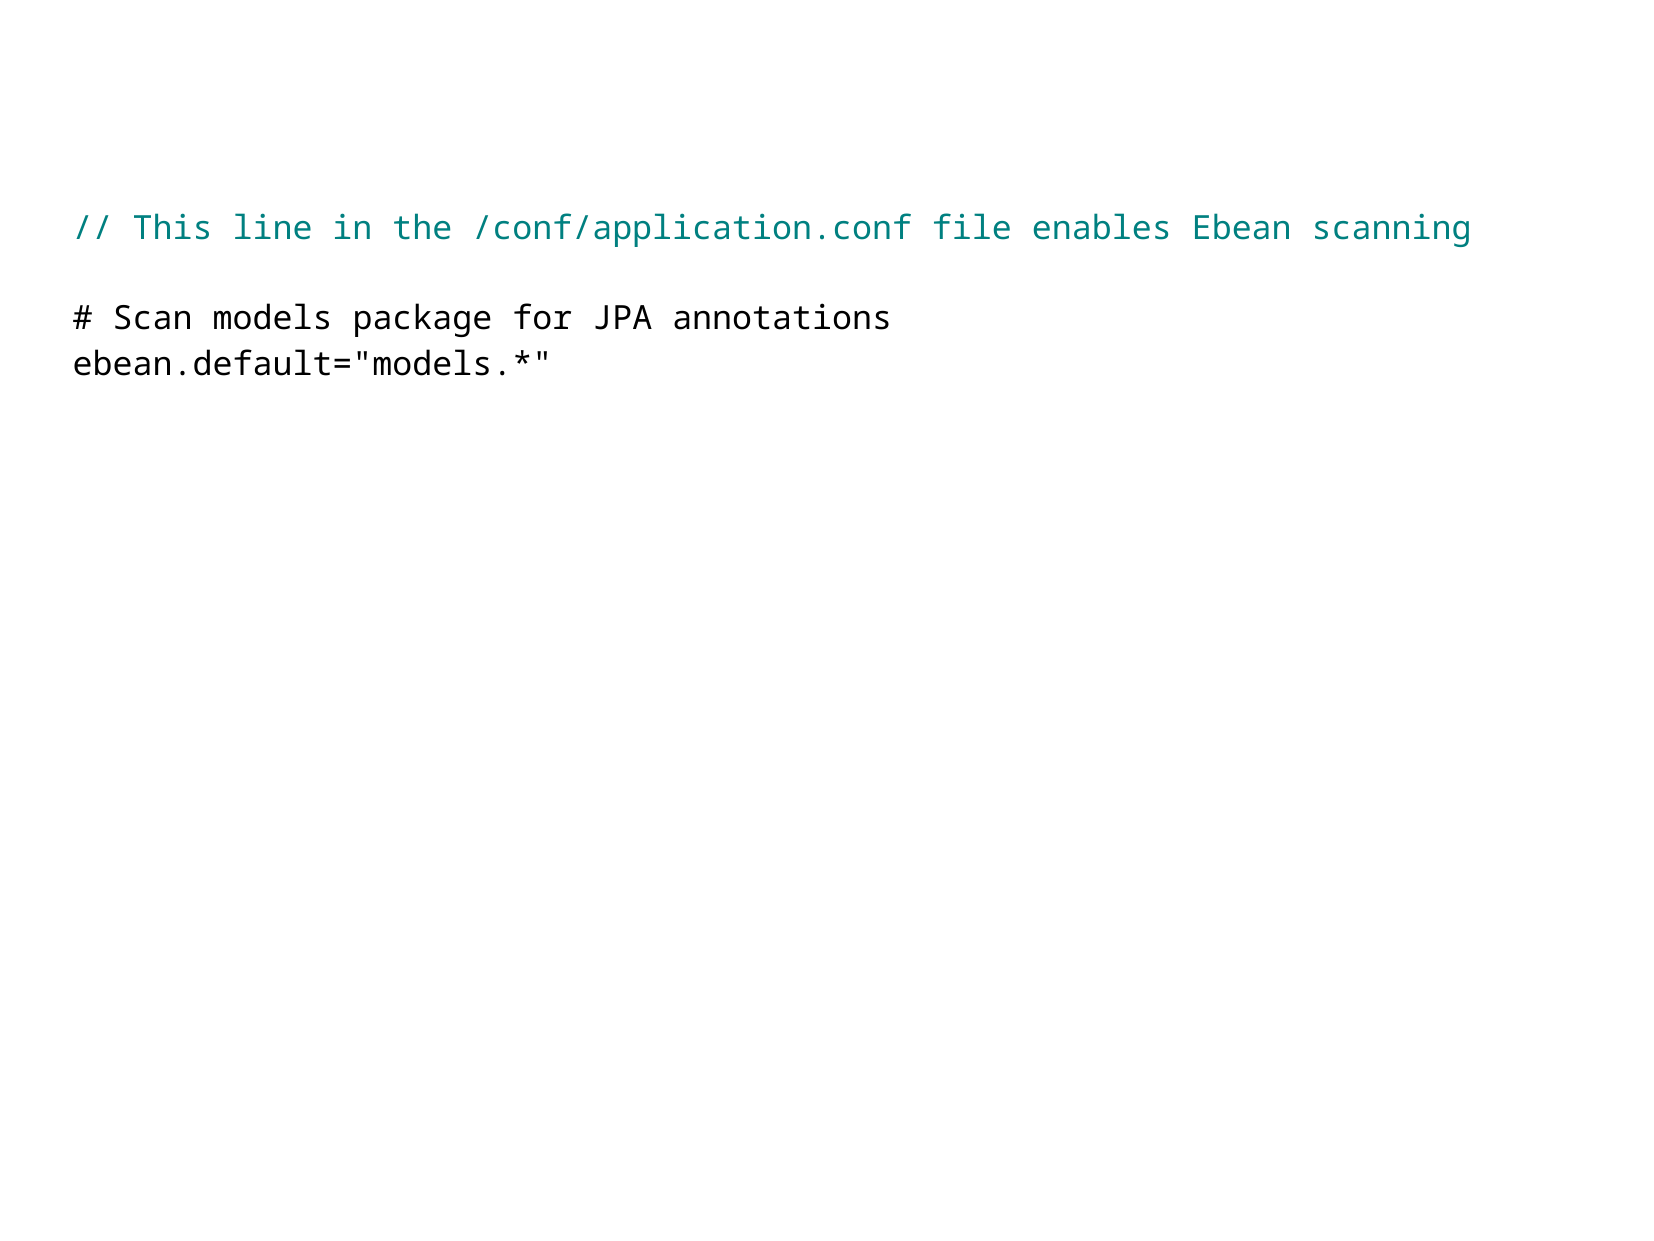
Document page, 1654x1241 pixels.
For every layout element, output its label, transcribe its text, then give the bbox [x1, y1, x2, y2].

text_box // This line in the /conf/application.conf file enables Ebean scanning # Scan models package for JPA annotations ebean.default="models.*" [57, 196, 1558, 1091]
